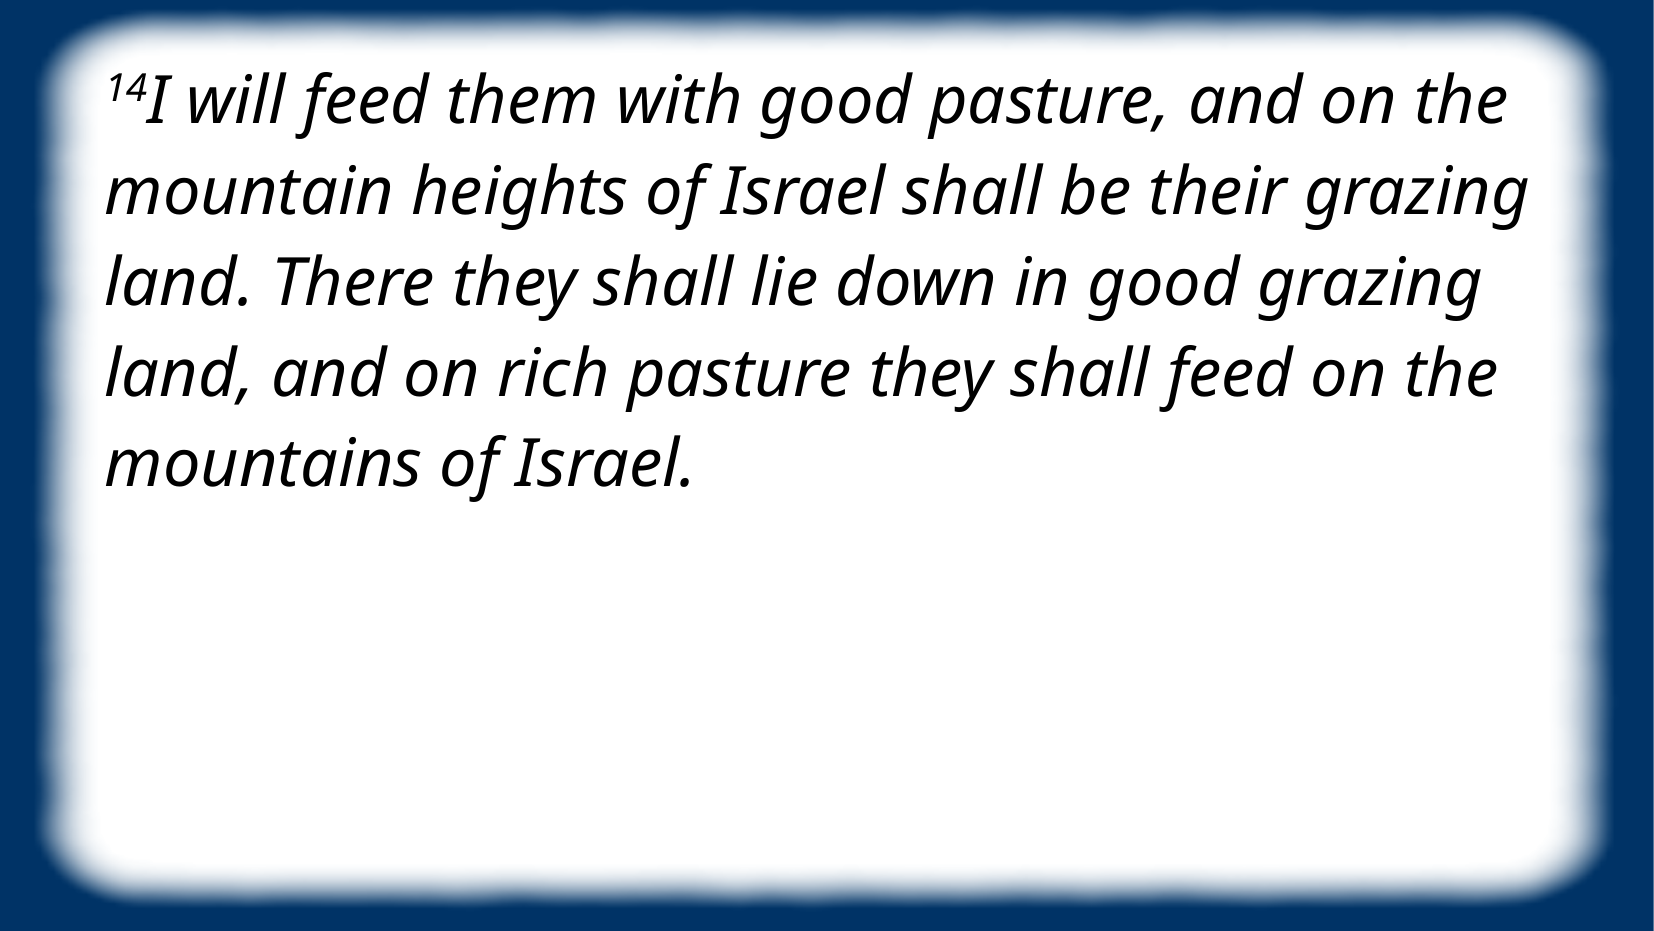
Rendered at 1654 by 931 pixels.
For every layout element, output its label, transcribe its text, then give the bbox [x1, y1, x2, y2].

text_box 14I will feed them with good pasture, and on the mountain heights of Israel shall be their grazing land. There they shall lie down in good grazing land, and on rich pasture they shall feed on the mountains of Israel. [90, 45, 1563, 526]
picture [0, 0, 1654, 931]
